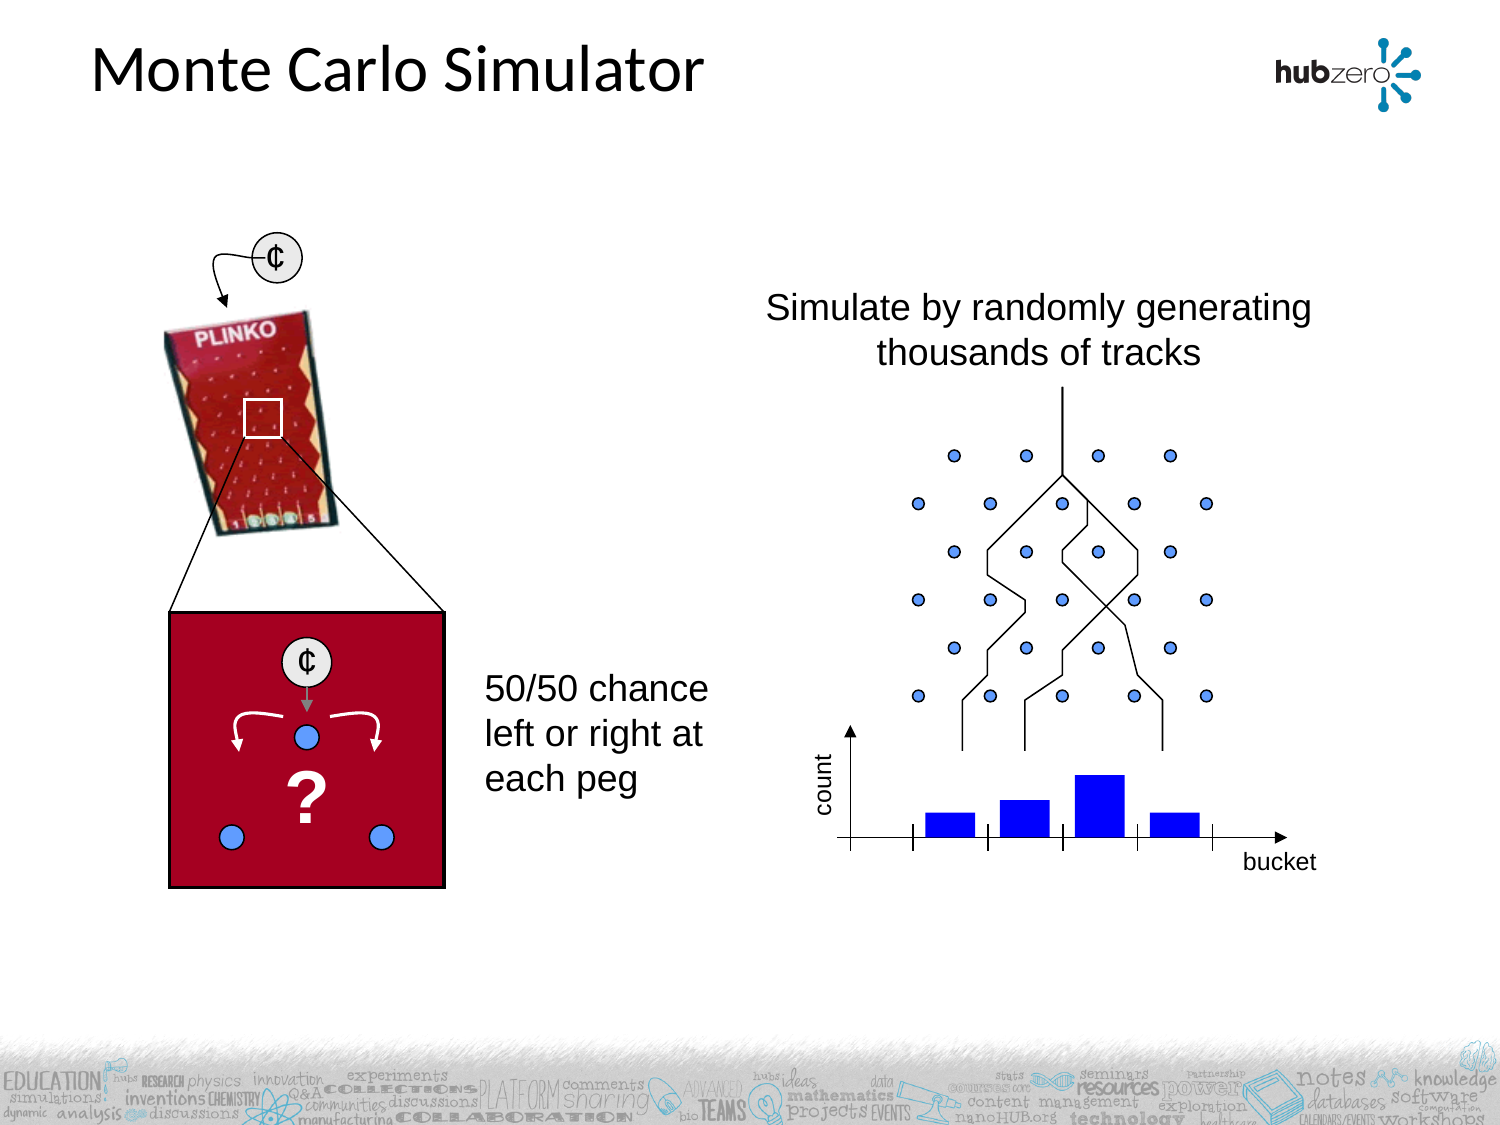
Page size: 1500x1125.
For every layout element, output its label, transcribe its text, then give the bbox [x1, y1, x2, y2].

text_box [1164, 546, 1177, 558]
text_box Monte Carlo Simulator [75, 12, 1249, 118]
text_box [1200, 497, 1213, 510]
picture [0, 1034, 1500, 1125]
text_box [1164, 642, 1177, 654]
text_box [984, 594, 997, 606]
text_box [912, 497, 925, 510]
text_box [169, 612, 445, 888]
text_box [1200, 594, 1213, 606]
picture [246, 401, 280, 436]
text_box [1128, 497, 1141, 510]
text_box [1128, 594, 1141, 606]
text_box [1092, 546, 1105, 558]
text_box [1149, 812, 1200, 838]
text_box [925, 812, 976, 838]
text_box [984, 690, 997, 702]
text_box ¢ [281, 629, 333, 691]
text_box 50/50 chance left or right at each peg [469, 655, 725, 807]
picture [1272, 35, 1424, 115]
text_box [1056, 497, 1069, 510]
text_box ¢ [250, 224, 301, 286]
text_box bucket [1228, 837, 1332, 883]
text_box [1164, 450, 1177, 462]
text_box ? [269, 740, 341, 847]
picture [144, 299, 354, 546]
text_box [948, 450, 961, 462]
text_box [1092, 642, 1105, 654]
text_box [1056, 690, 1069, 702]
text_box [1056, 594, 1069, 606]
text_box [1092, 450, 1105, 462]
picture [199, 439, 354, 546]
text_box [1020, 546, 1033, 558]
text_box [1020, 450, 1033, 462]
text_box [912, 594, 925, 606]
text_box [984, 497, 997, 510]
text_box Simulate by randomly generating thousands of tracks [750, 274, 1328, 381]
text_box [999, 800, 1050, 838]
text_box [1020, 642, 1033, 654]
text_box [912, 690, 925, 702]
text_box [948, 546, 961, 558]
text_box [1074, 775, 1125, 838]
text_box [1128, 690, 1141, 702]
text_box [948, 642, 961, 654]
text_box [1200, 690, 1213, 702]
text_box count [798, 739, 844, 831]
